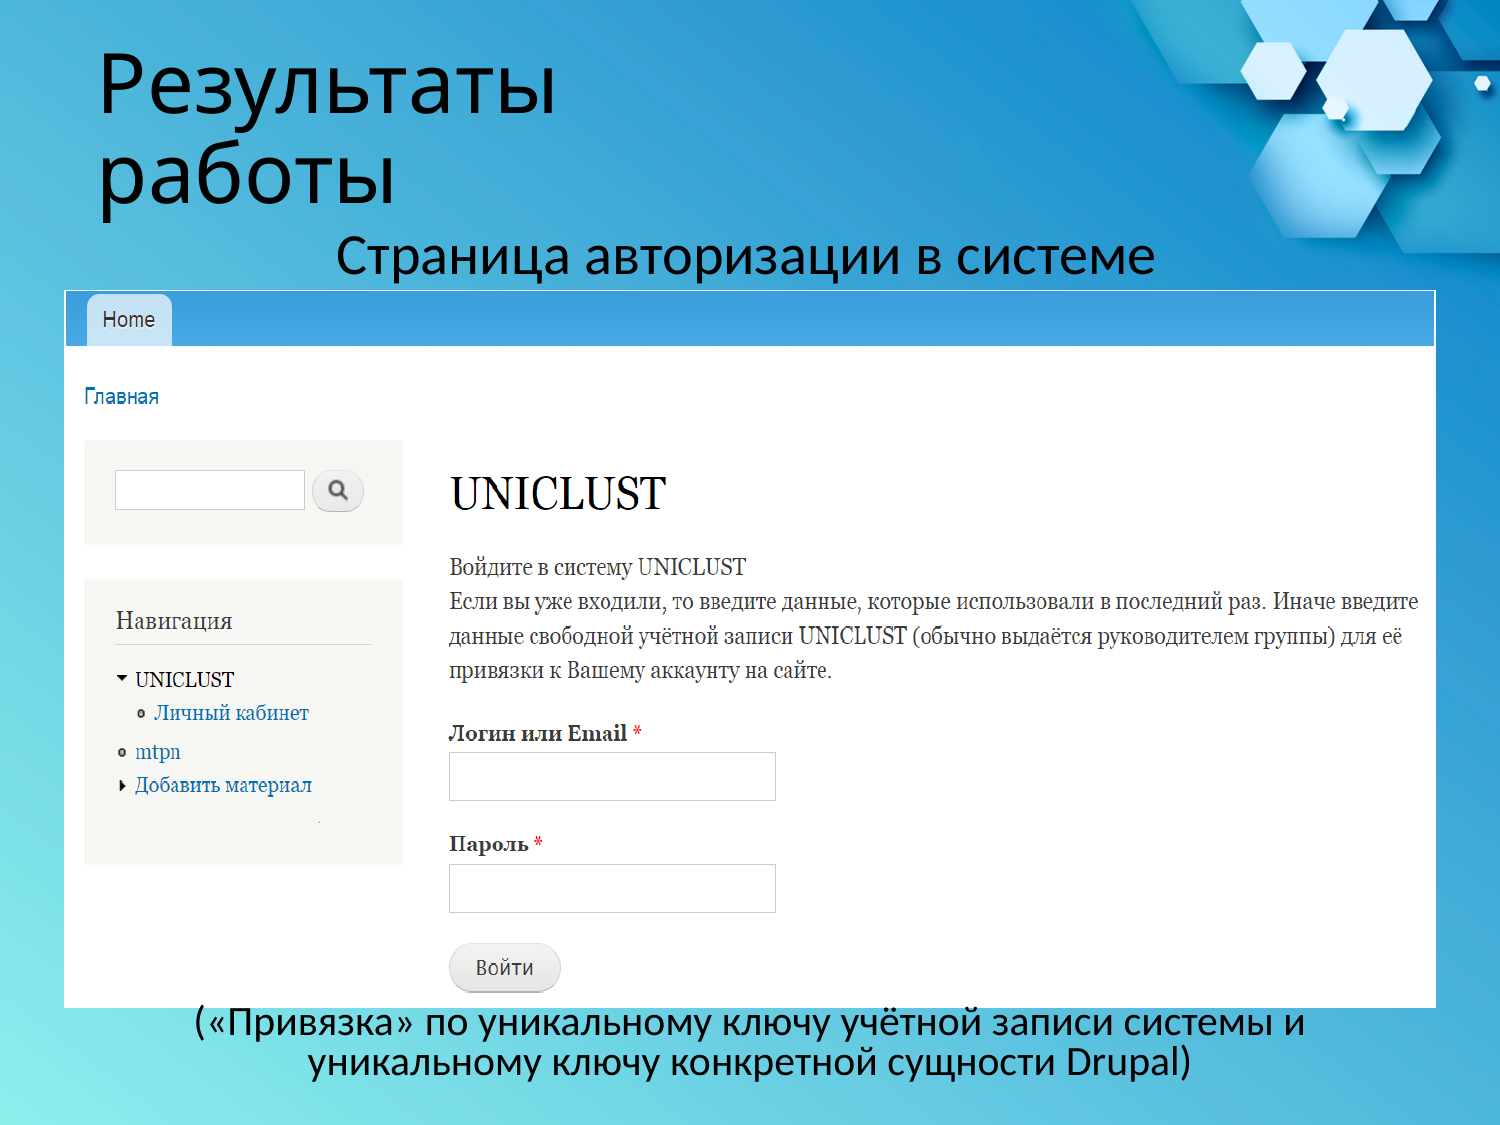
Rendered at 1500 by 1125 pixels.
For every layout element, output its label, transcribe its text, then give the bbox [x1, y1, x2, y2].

text_box («Привязка» по уникальному ключу учётной записи системы и уникальному ключу конкретной сущности Drupal) [104, 995, 1396, 1095]
picture [65, 291, 1435, 1007]
title Результаты работы [81, 34, 806, 230]
list Страница авторизации в системе [101, 216, 1393, 290]
